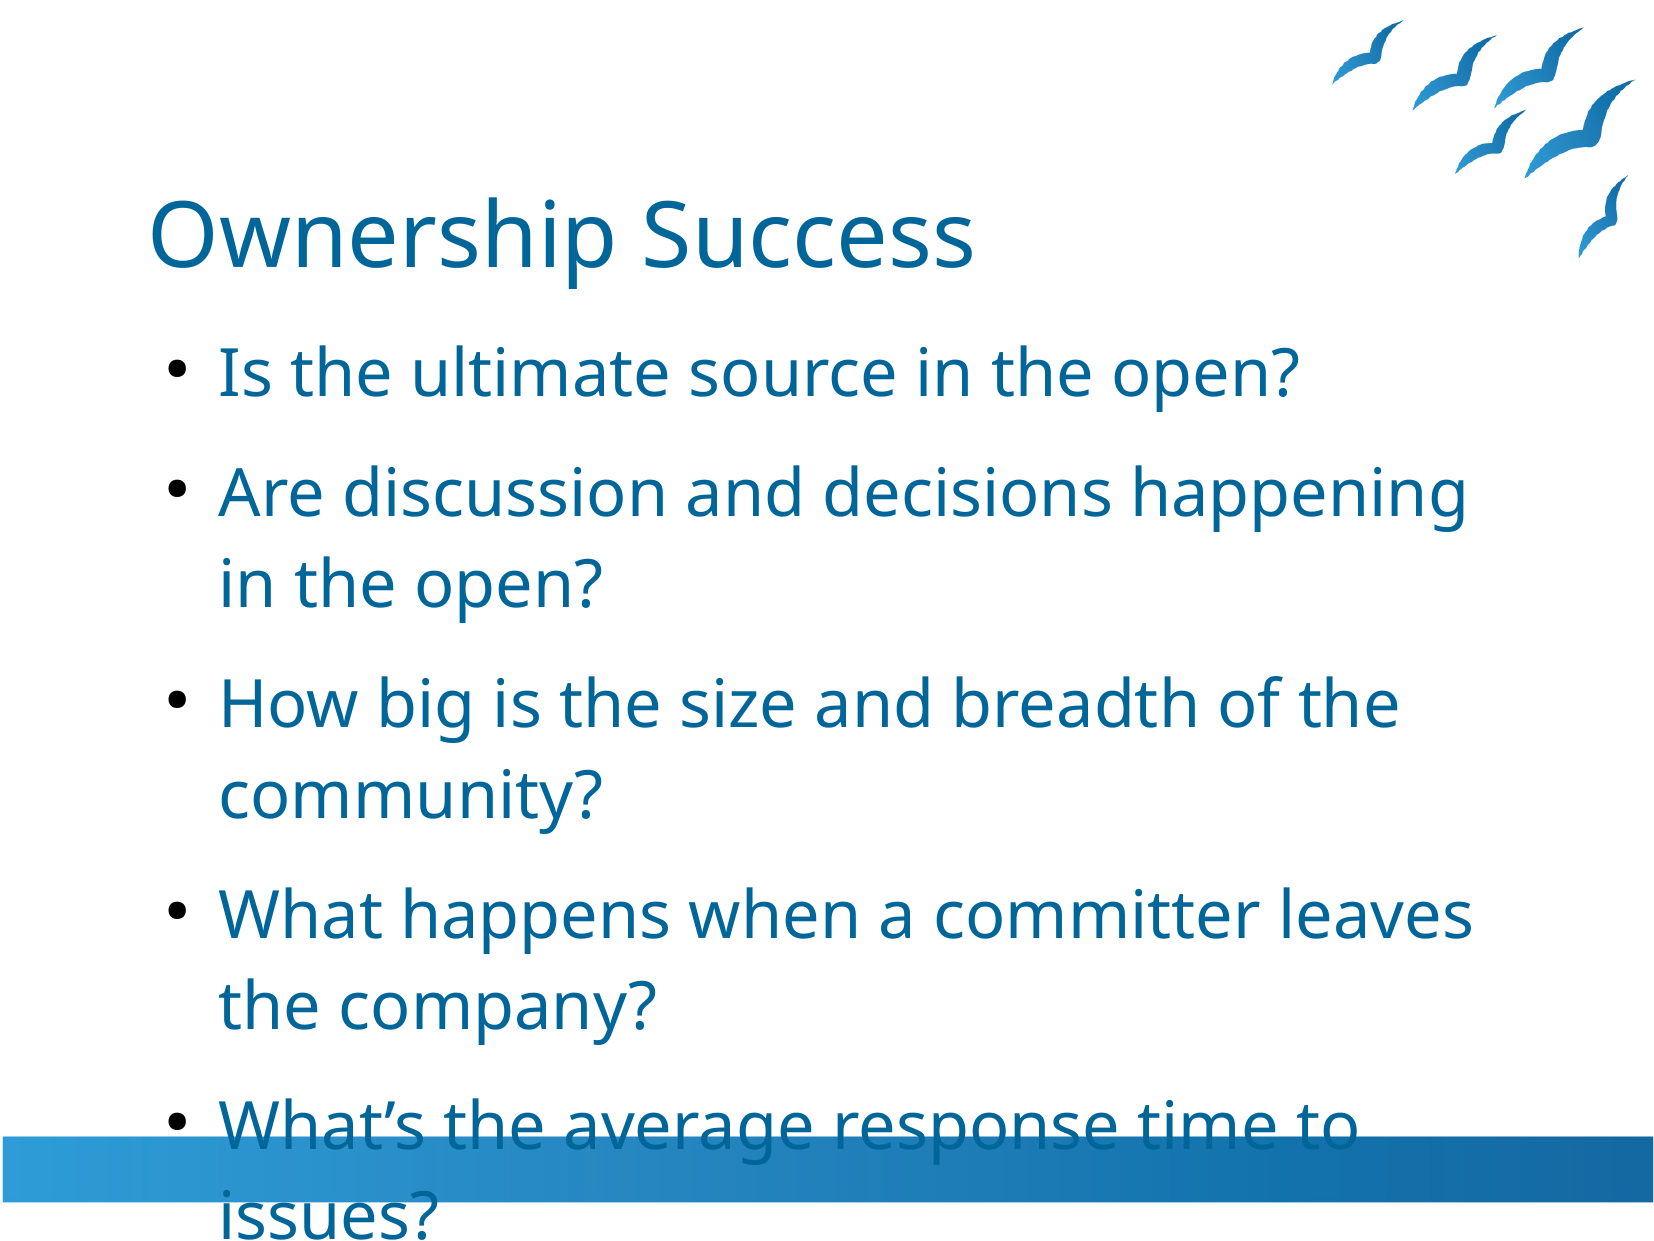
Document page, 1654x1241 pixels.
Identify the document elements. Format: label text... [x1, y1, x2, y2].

picture [0, 0, 1654, 1241]
list Is the ultimate source in the open? Are discussion and decisions happening in the open? How big is the size and breadth of the community? What happens when a committer leaves the company? What’s the average response time to issues? [147, 324, 1506, 1143]
title Ownership Success [147, 177, 1506, 287]
